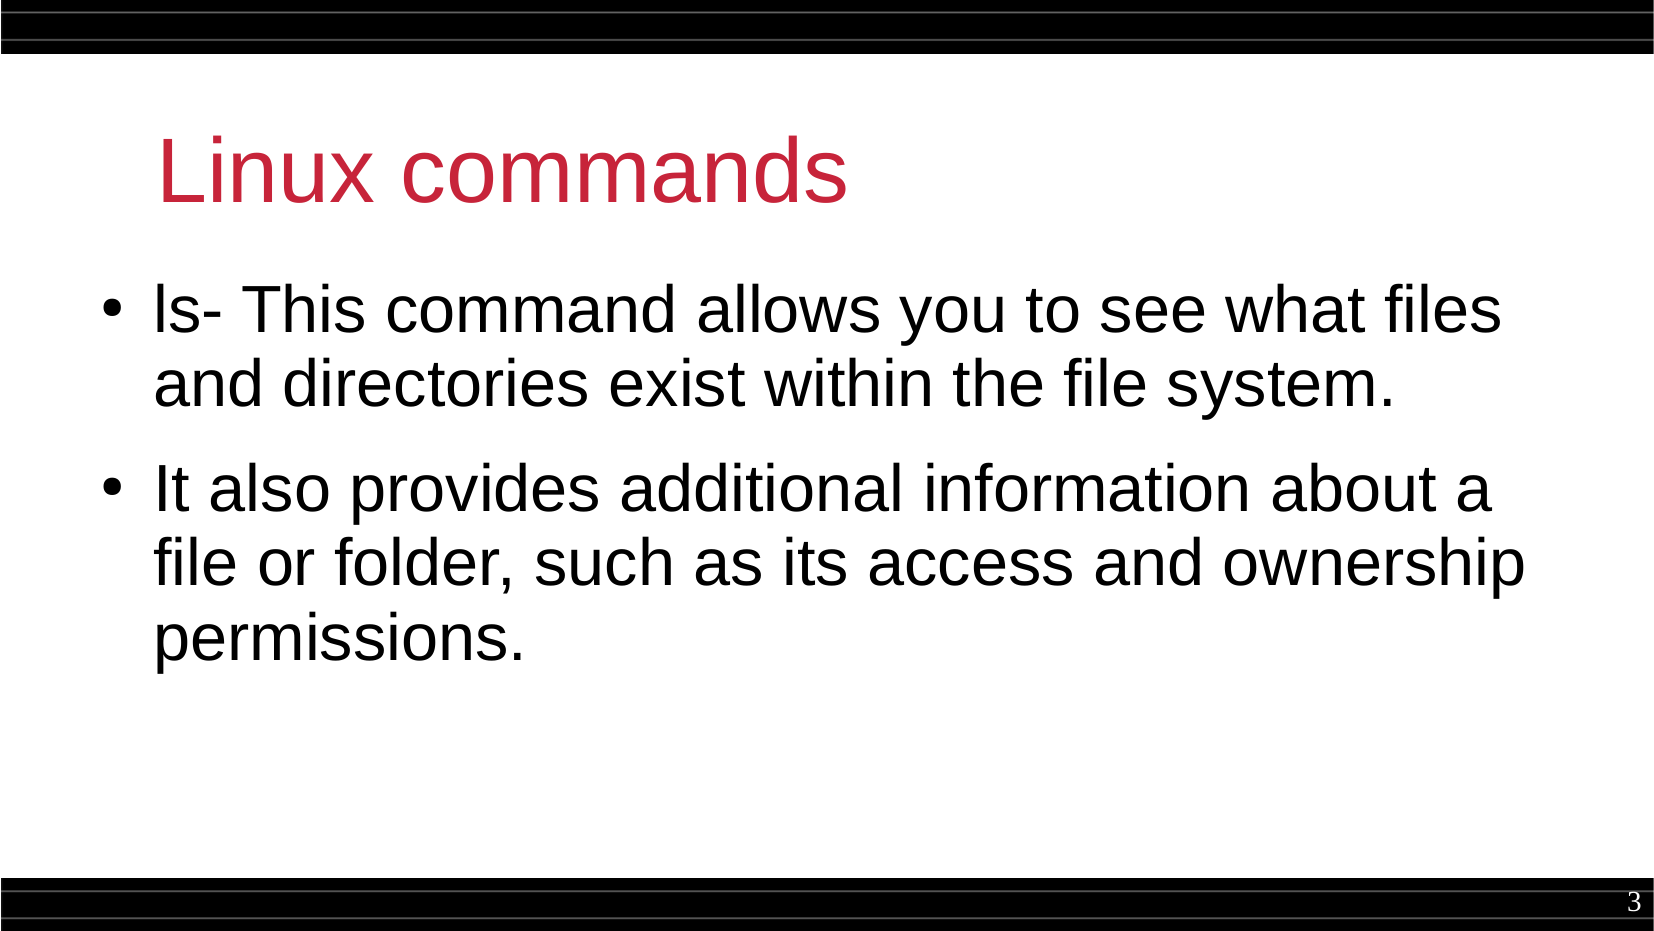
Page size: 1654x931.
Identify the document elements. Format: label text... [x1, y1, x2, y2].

title Linux commands [82, 92, 1571, 249]
list ls- This command allows you to see what files and directories exist within the file system. It also provides additional information about a file or folder, such as its access and ownership permissions. [82, 271, 1571, 758]
picture [1, 878, 1654, 931]
picture [1, 0, 1654, 54]
